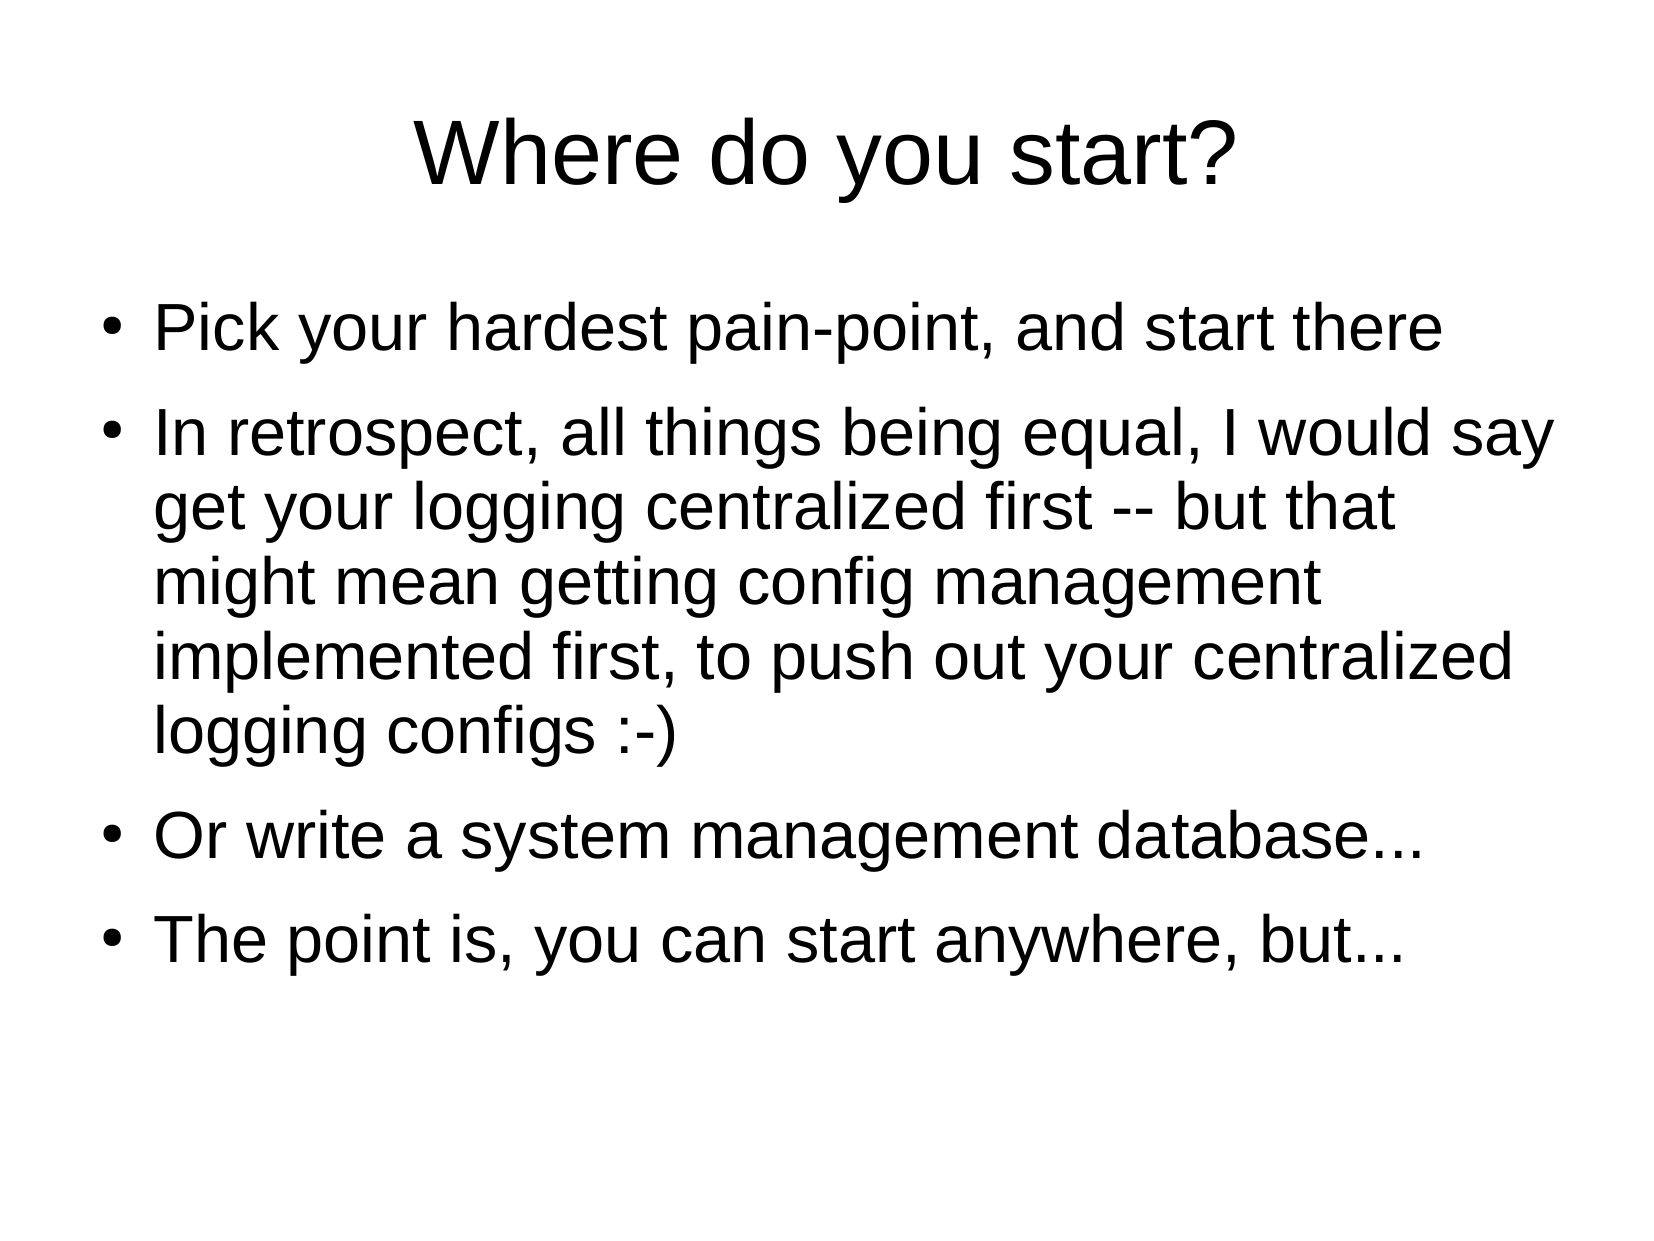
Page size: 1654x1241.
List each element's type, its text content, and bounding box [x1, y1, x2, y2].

title Where do you start? [82, 49, 1571, 257]
list Pick your hardest pain-point, and start there In retrospect, all things being equal, I would say get your logging centralized first -- but that might mean getting config management implemented first, to push out your centralized logging configs :-) Or write a system management database... The point is, you can start anywhere, but... [82, 290, 1571, 1010]
